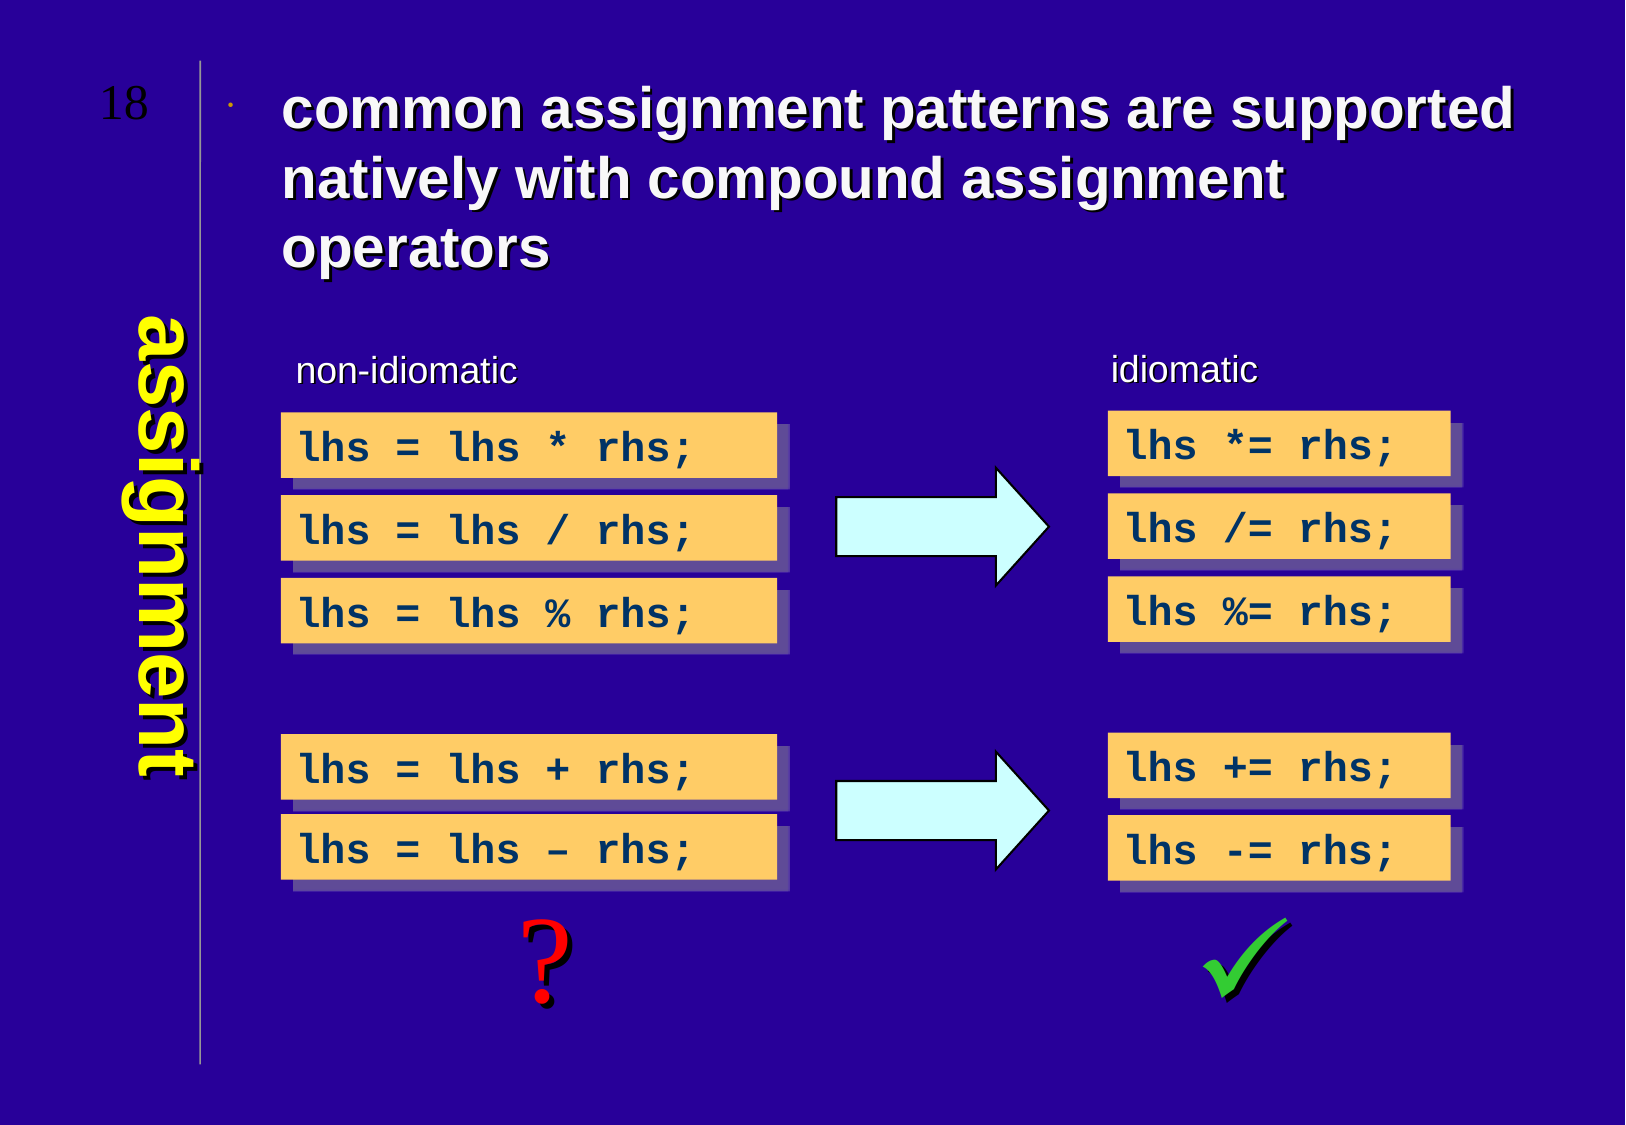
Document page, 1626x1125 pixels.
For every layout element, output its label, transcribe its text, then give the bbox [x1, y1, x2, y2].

text_box idiomatic [1096, 336, 1439, 398]
text_box lhs -= rhs; [1107, 815, 1451, 881]
list common assignment patterns are supported natively with compound assignment operators [212, 62, 1550, 1063]
text_box lhs = lhs % rhs; [280, 577, 778, 644]
text_box non-idiomatic [280, 337, 778, 399]
text_box ? [502, 869, 589, 1035]
text_box lhs = lhs * rhs; [280, 412, 778, 478]
title assignment [53, 165, 212, 904]
text_box lhs = lhs + rhs; [280, 734, 778, 800]
text_box lhs %= rhs; [1107, 576, 1451, 642]
text_box lhs /= rhs; [1107, 493, 1451, 559]
text_box lhs *= rhs; [1107, 410, 1451, 477]
text_box lhs = lhs / rhs; [280, 495, 778, 561]
text_box lhs = lhs – rhs; [280, 814, 778, 880]
text_box [836, 467, 1049, 586]
text_box  [1178, 882, 1368, 1047]
text_box lhs += rhs; [1107, 732, 1451, 799]
text_box [836, 751, 1049, 870]
